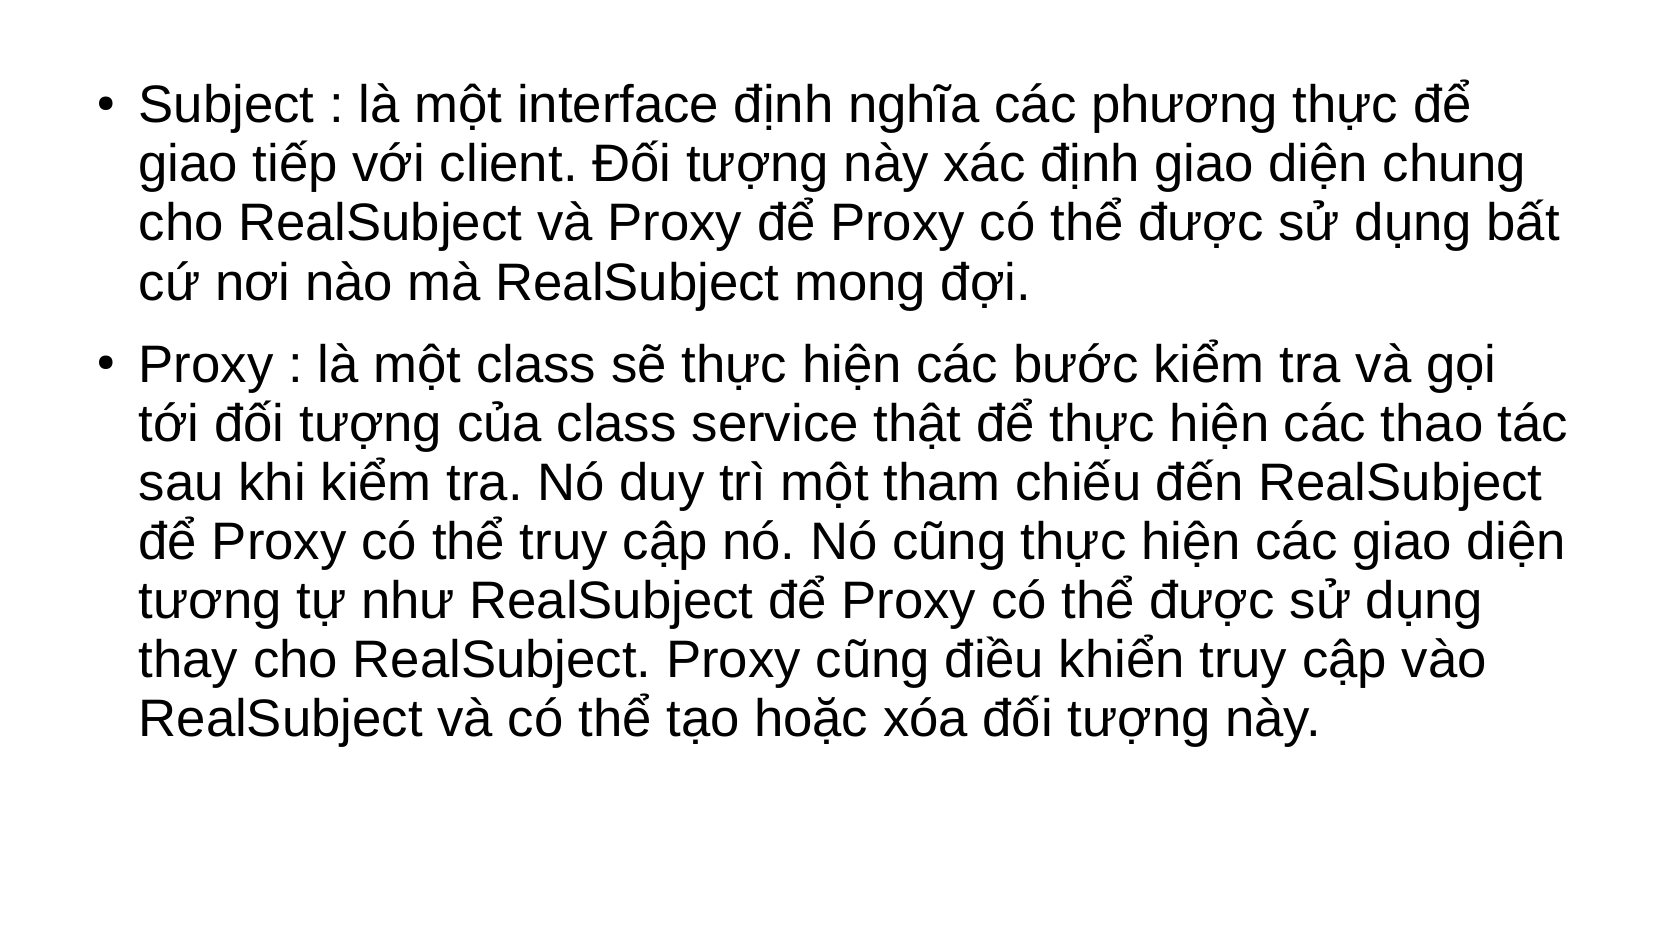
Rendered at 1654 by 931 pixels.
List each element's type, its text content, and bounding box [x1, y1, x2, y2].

list Subject : là một interface định nghĩa các phương thực để giao tiếp với client. Đối tượng này xác định giao diện chung cho RealSubject và Proxy để Proxy có thể được sử dụng bất cứ nơi nào mà RealSubject mong đợi. Proxy : là một class sẽ thực hiện các bước kiểm tra và gọi tới đối tượng của class service thật để thực hiện các thao tác sau khi kiểm tra. Nó duy trì một tham chiếu đến RealSubject để Proxy có thể truy cập nó. Nó cũng thực hiện các giao diện tương tự như RealSubject để Proxy có thể được sử dụng thay cho RealSubject. Proxy cũng điều khiển truy cập vào RealSubject và có thể tạo hoặc xóa đối tượng này. [82, 75, 1571, 758]
